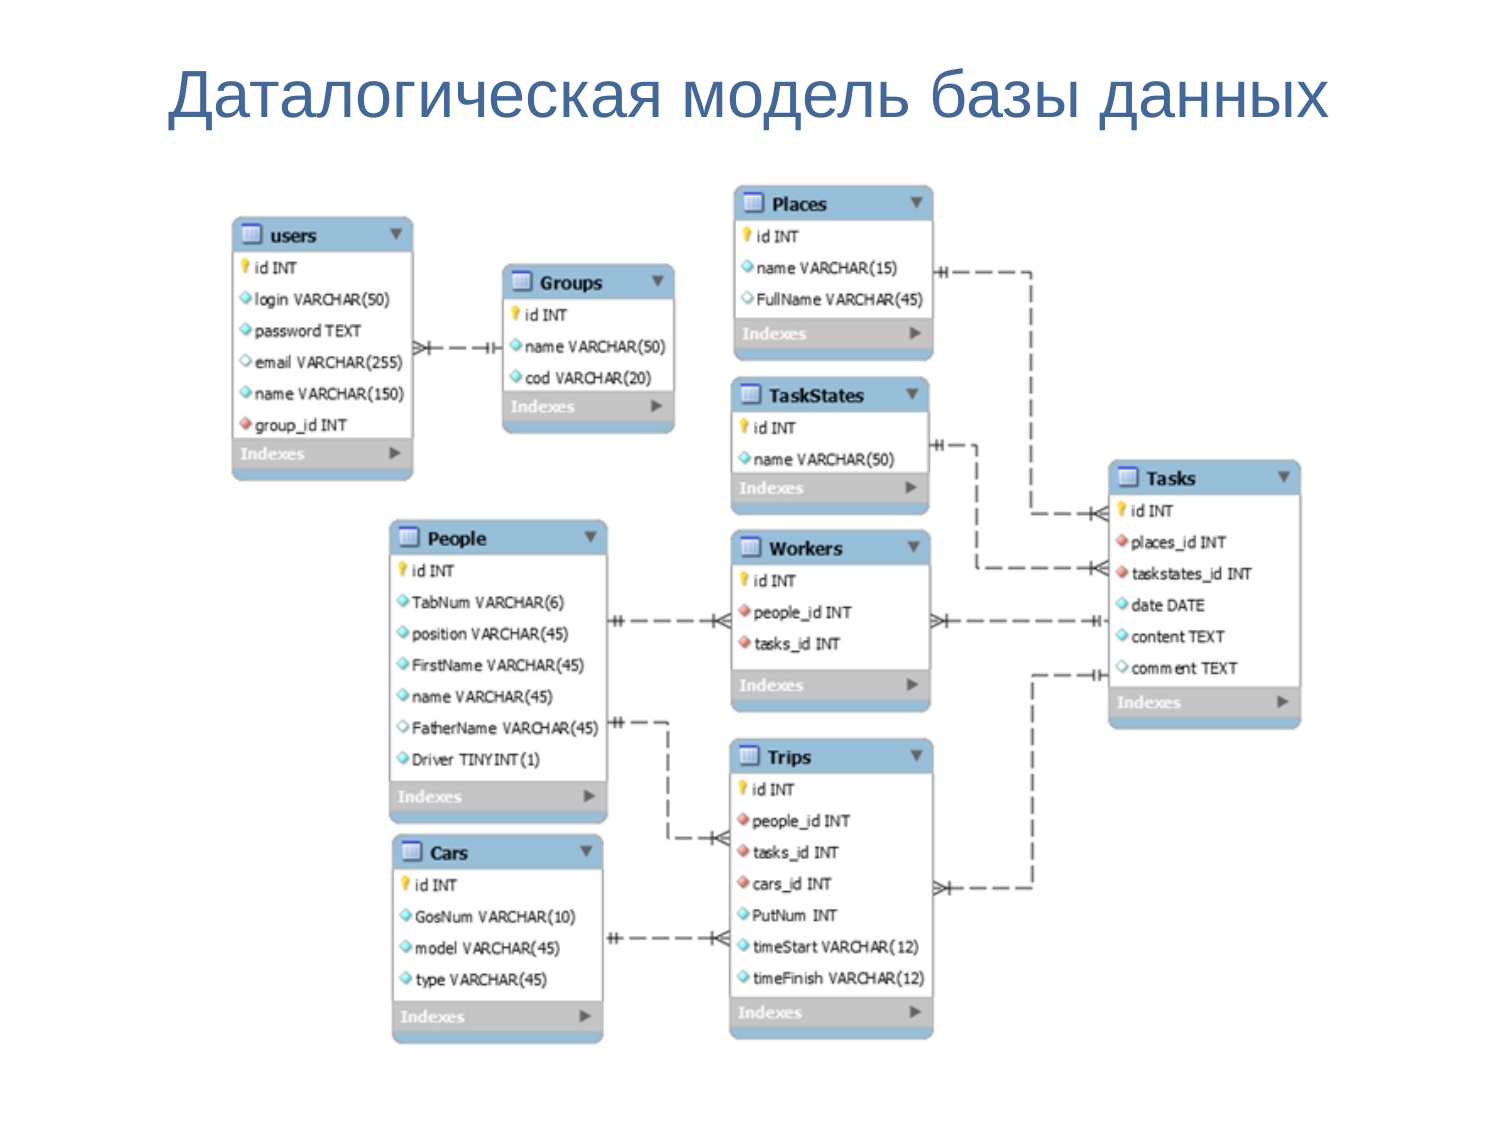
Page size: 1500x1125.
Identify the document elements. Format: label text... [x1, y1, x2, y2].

text_box Даталогическая модель базы данных [74, 45, 1425, 138]
picture [225, 174, 1313, 1050]
